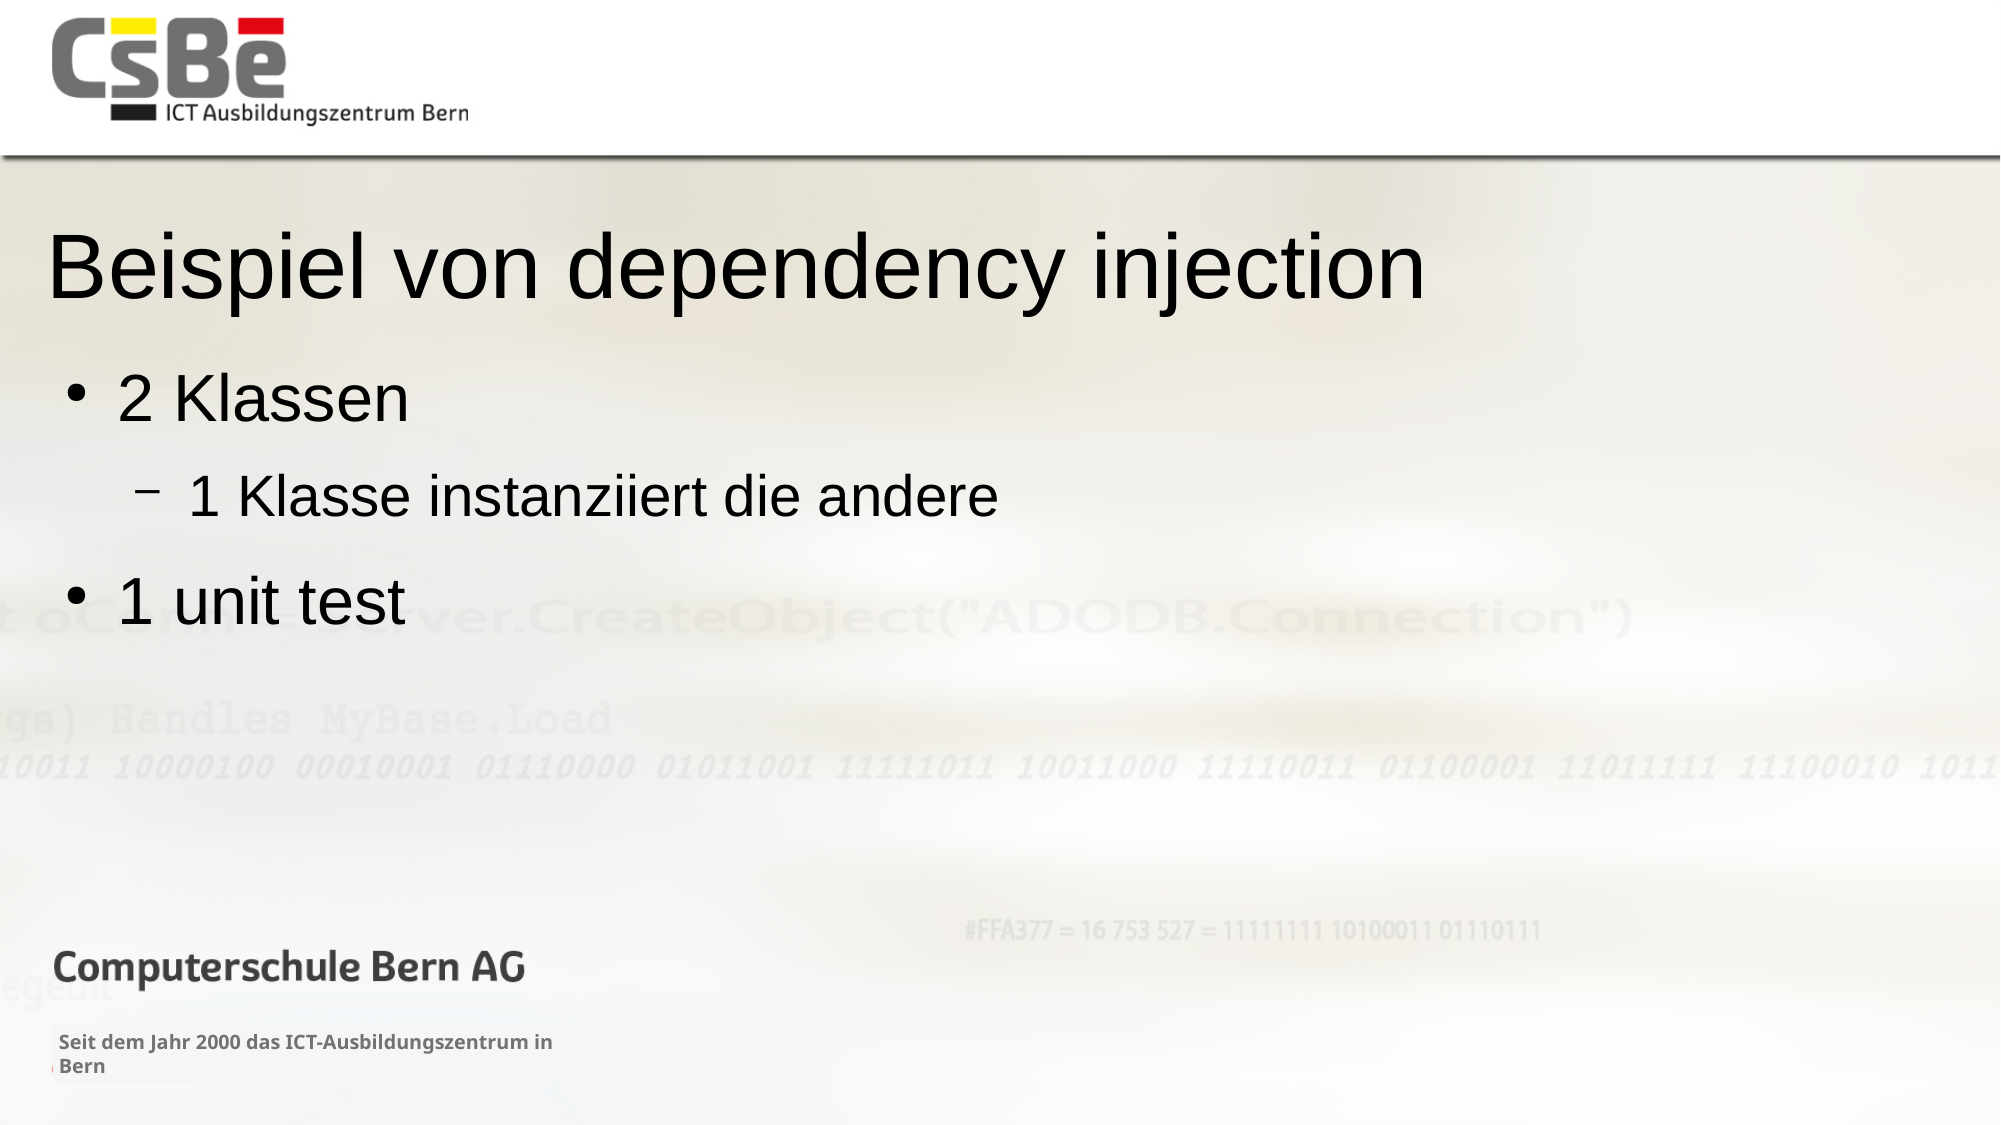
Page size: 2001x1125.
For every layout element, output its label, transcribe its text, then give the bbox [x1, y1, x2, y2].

list 2 Klassen 1 Klasse instanziiert die andere 1 unit test [46, 355, 1920, 886]
list Beispiel von dependency injection [46, 206, 1920, 355]
picture [0, 0, 2001, 1125]
